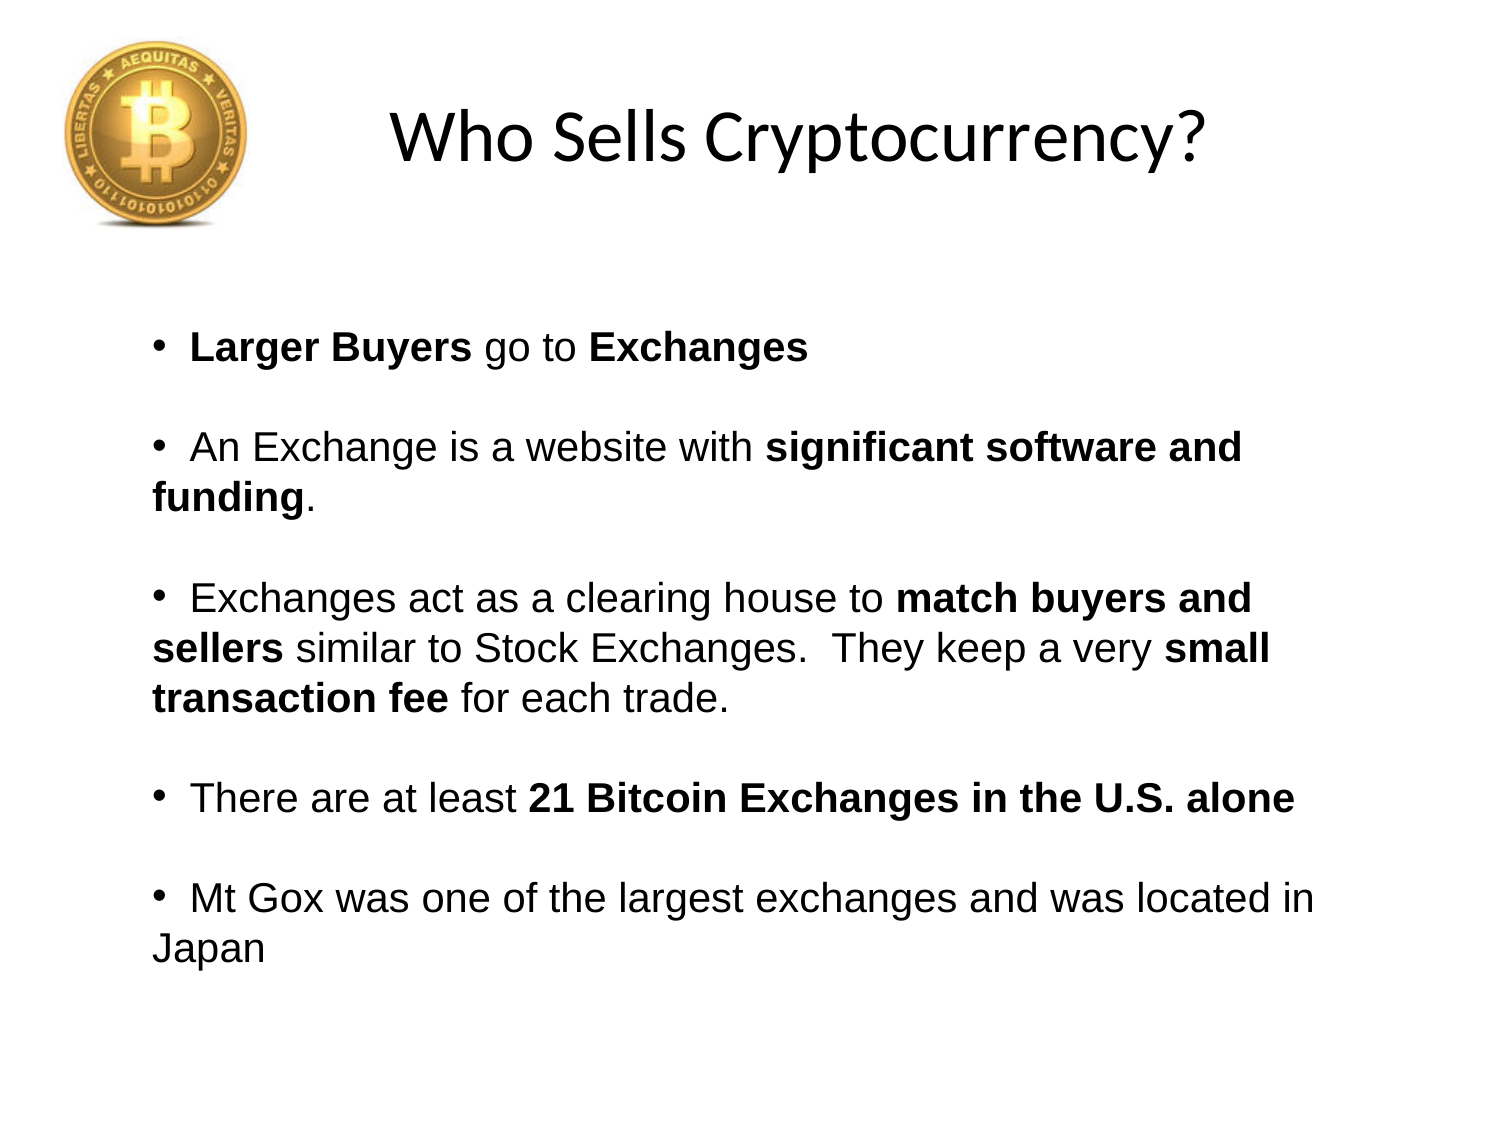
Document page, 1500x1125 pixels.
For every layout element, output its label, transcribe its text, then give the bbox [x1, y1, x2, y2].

text_box Who Sells Cryptocurrency? [275, 37, 1326, 225]
text_box Larger Buyers go to Exchanges An Exchange is a website with significant software and funding. Exchanges act as a clearing house to match buyers and sellers similar to Stock Exchanges. They keep a very small transaction fee for each trade. There are at least 21 Bitcoin Exchanges in the U.S. alone Mt Gox was one of the largest exchanges and was located in Japan [137, 312, 1388, 979]
picture [62, 37, 250, 230]
